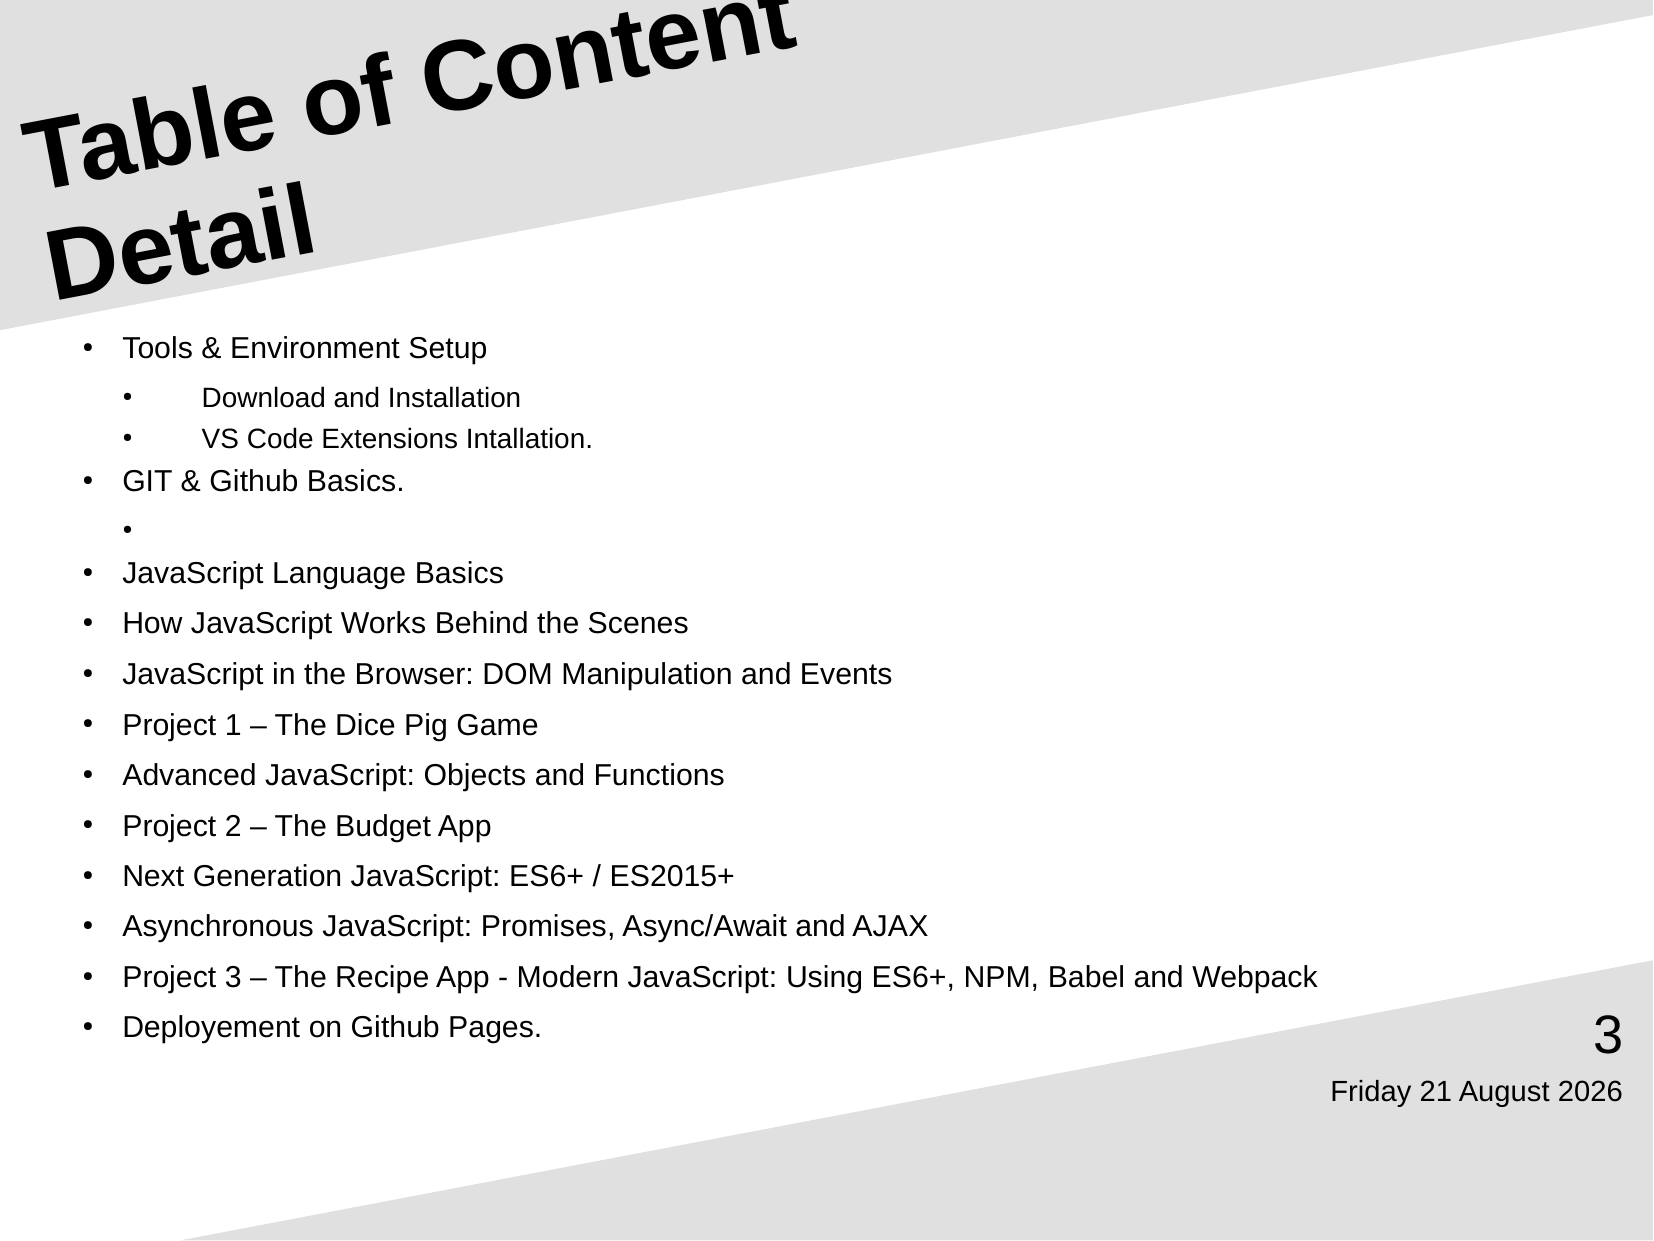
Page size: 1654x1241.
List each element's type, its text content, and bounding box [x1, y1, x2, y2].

list Tools & Environment Setup Download and Installation VS Code Extensions Intallation. GIT & Github Basics. JavaScript Language Basics How JavaScript Works Behind the Scenes JavaScript in the Browser: DOM Manipulation and Events Project 1 – The Dice Pig Game Advanced JavaScript: Objects and Functions Project 2 – The Budget App Next Generation JavaScript: ES6+ / ES2015+ Asynchronous JavaScript: Promises, Async/Await and AJAX Project 3 – The Recipe App - Modern JavaScript: Using ES6+, NPM, Babel and Webpack Deployement on Github Pages. [82, 331, 1538, 1052]
title Table of Content Detail [15, 0, 1519, 323]
